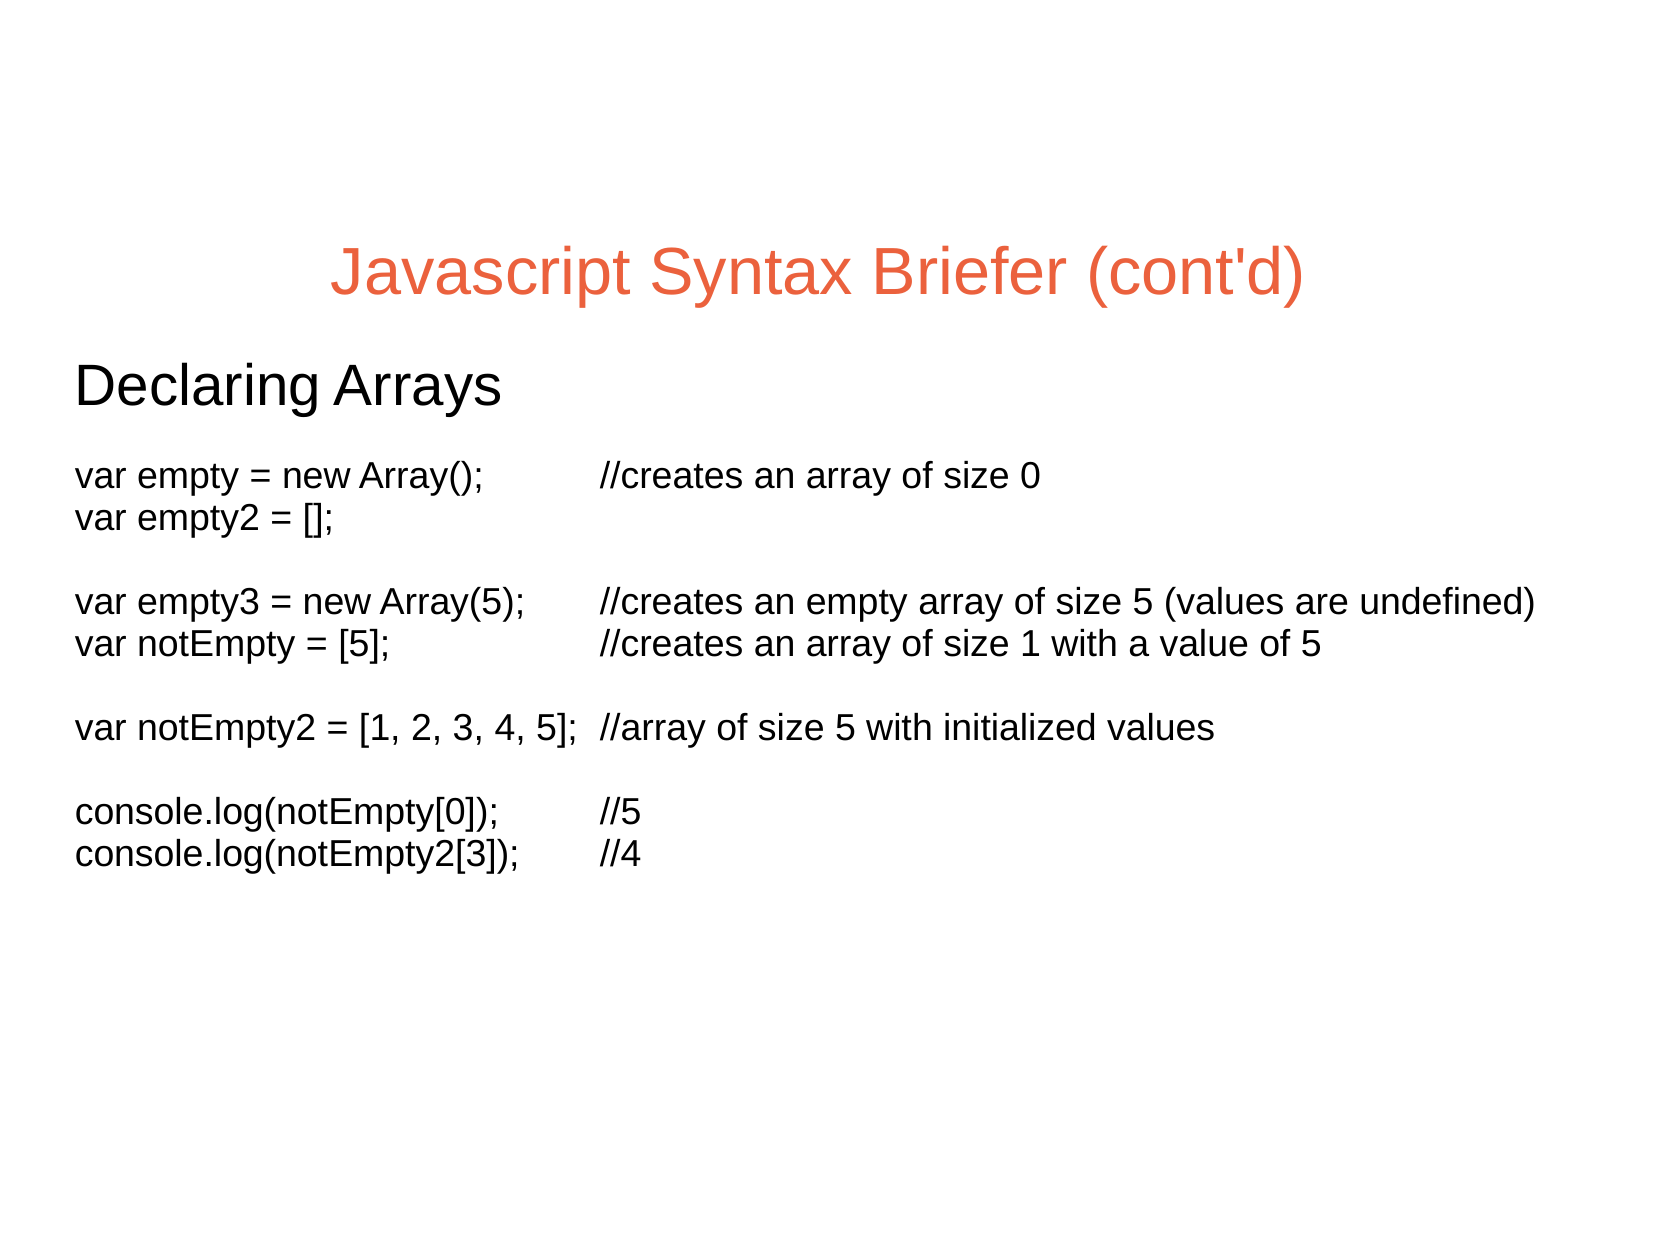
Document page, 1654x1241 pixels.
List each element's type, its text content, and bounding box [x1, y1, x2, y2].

title Javascript Syntax Briefer (cont'd) [75, 168, 1564, 345]
text_box Declaring Arrays var empty = new Array(); //creates an array of size 0 var empty2 = []; var empty3 = new Array(5); //creates an empty array of size 5 (values are undefined) var notEmpty = [5]; //creates an array of size 1 with a value of 5 var notEmpty2 = [1, 2, 3, 4, 5]; //array of size 5 with initialized values console.log(notEmpty[0]); //5 console.log(notEmpty2[3]); //4 [60, 345, 1590, 924]
